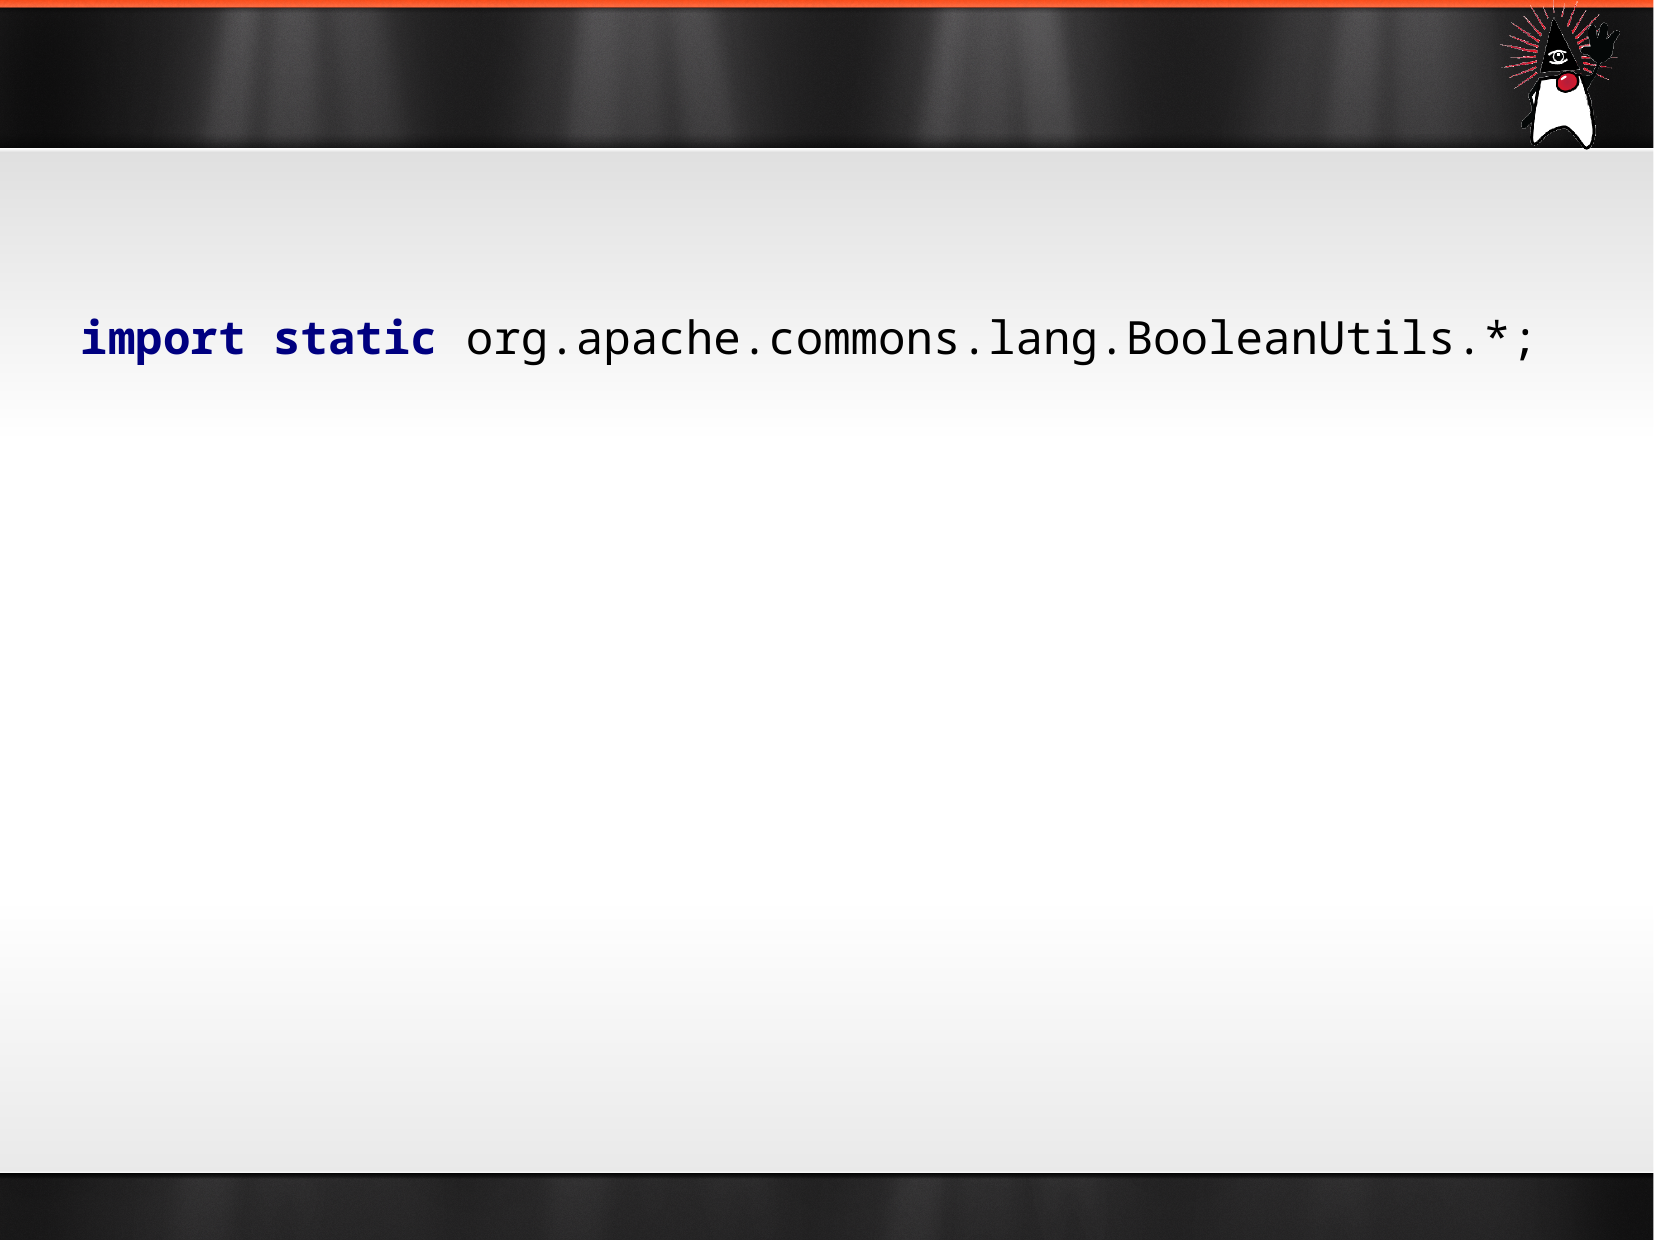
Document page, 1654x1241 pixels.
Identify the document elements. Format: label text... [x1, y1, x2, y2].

picture [0, 0, 1654, 1240]
subtitle import static org.apache.commons.lang.BooleanUtils.*; [80, 305, 1654, 1125]
